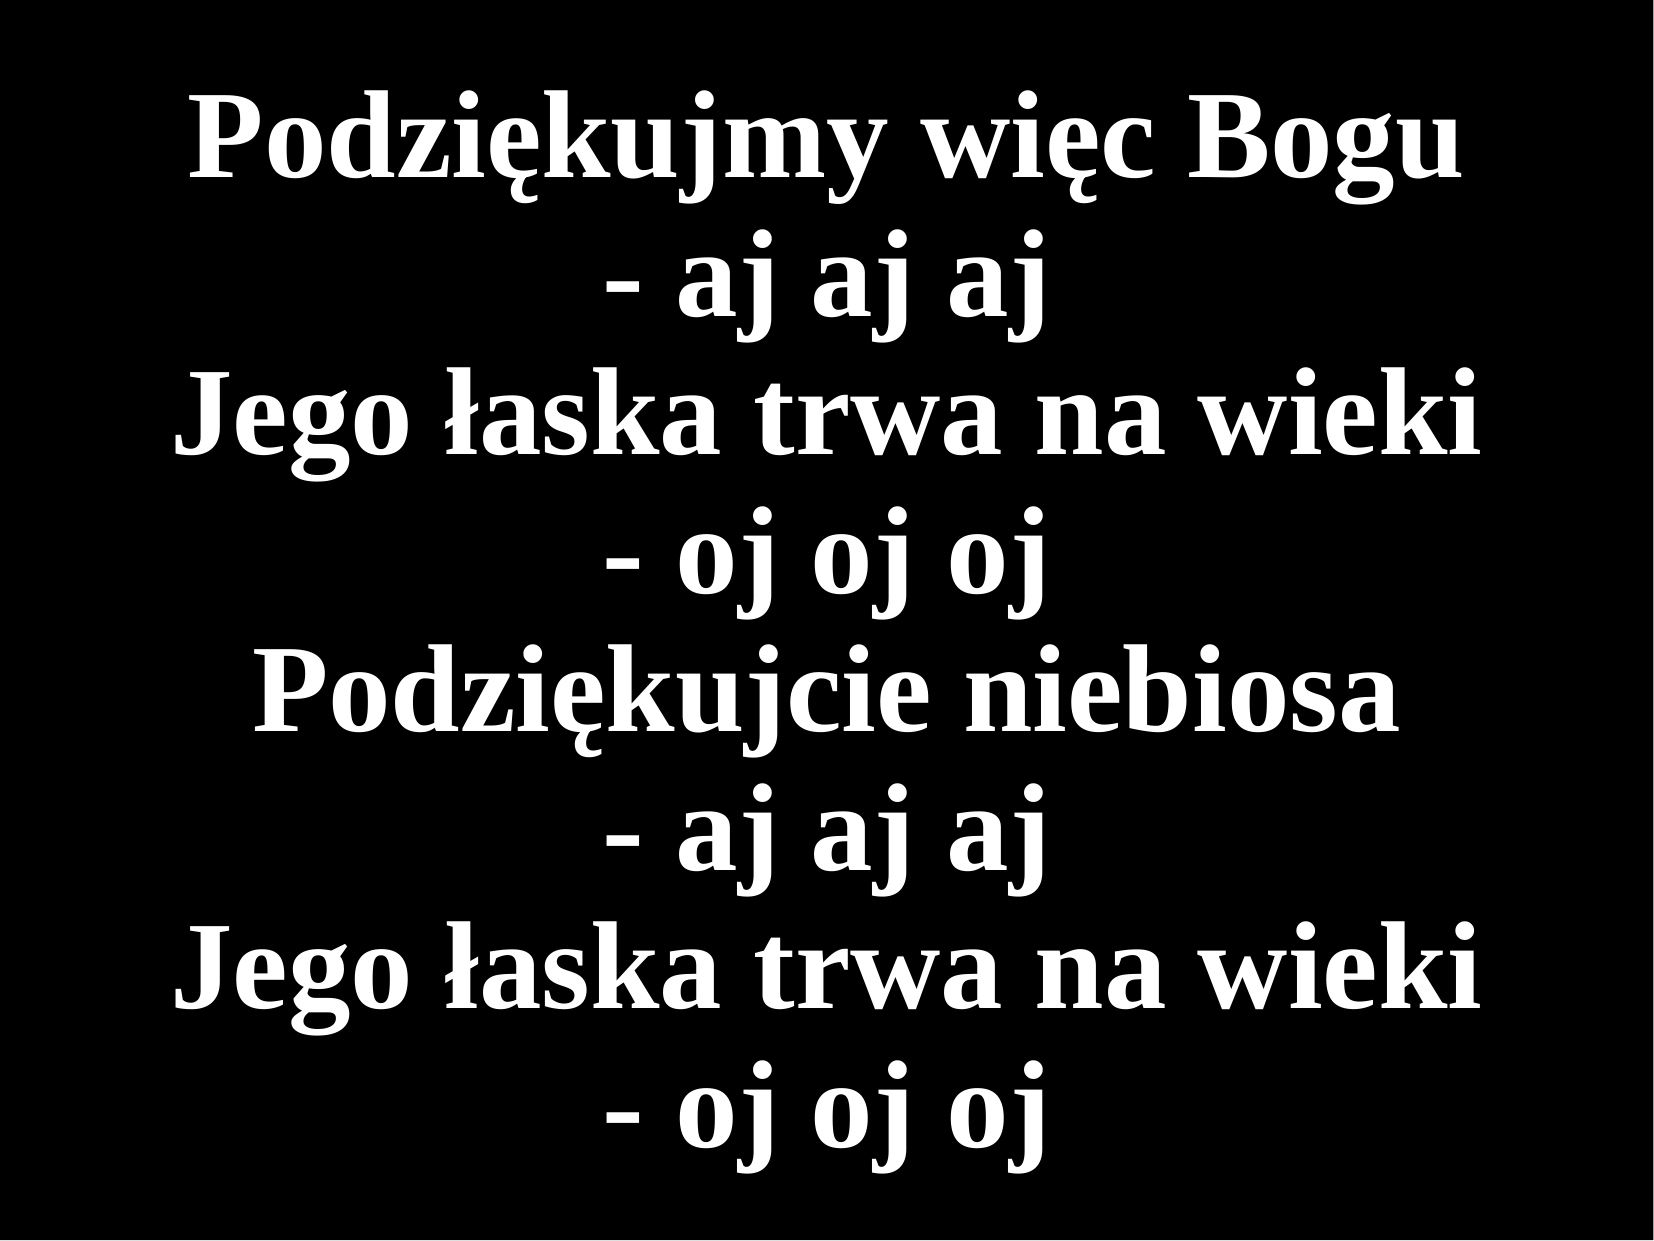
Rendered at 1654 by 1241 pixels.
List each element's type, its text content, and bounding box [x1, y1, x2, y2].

title Podziękujmy więc Bogu - aj aj aj Jego łaska trwa na wieki - oj oj oj Podziękujcie niebiosa - aj aj aj Jego łaska trwa na wieki - oj oj oj [0, 0, 1654, 1241]
